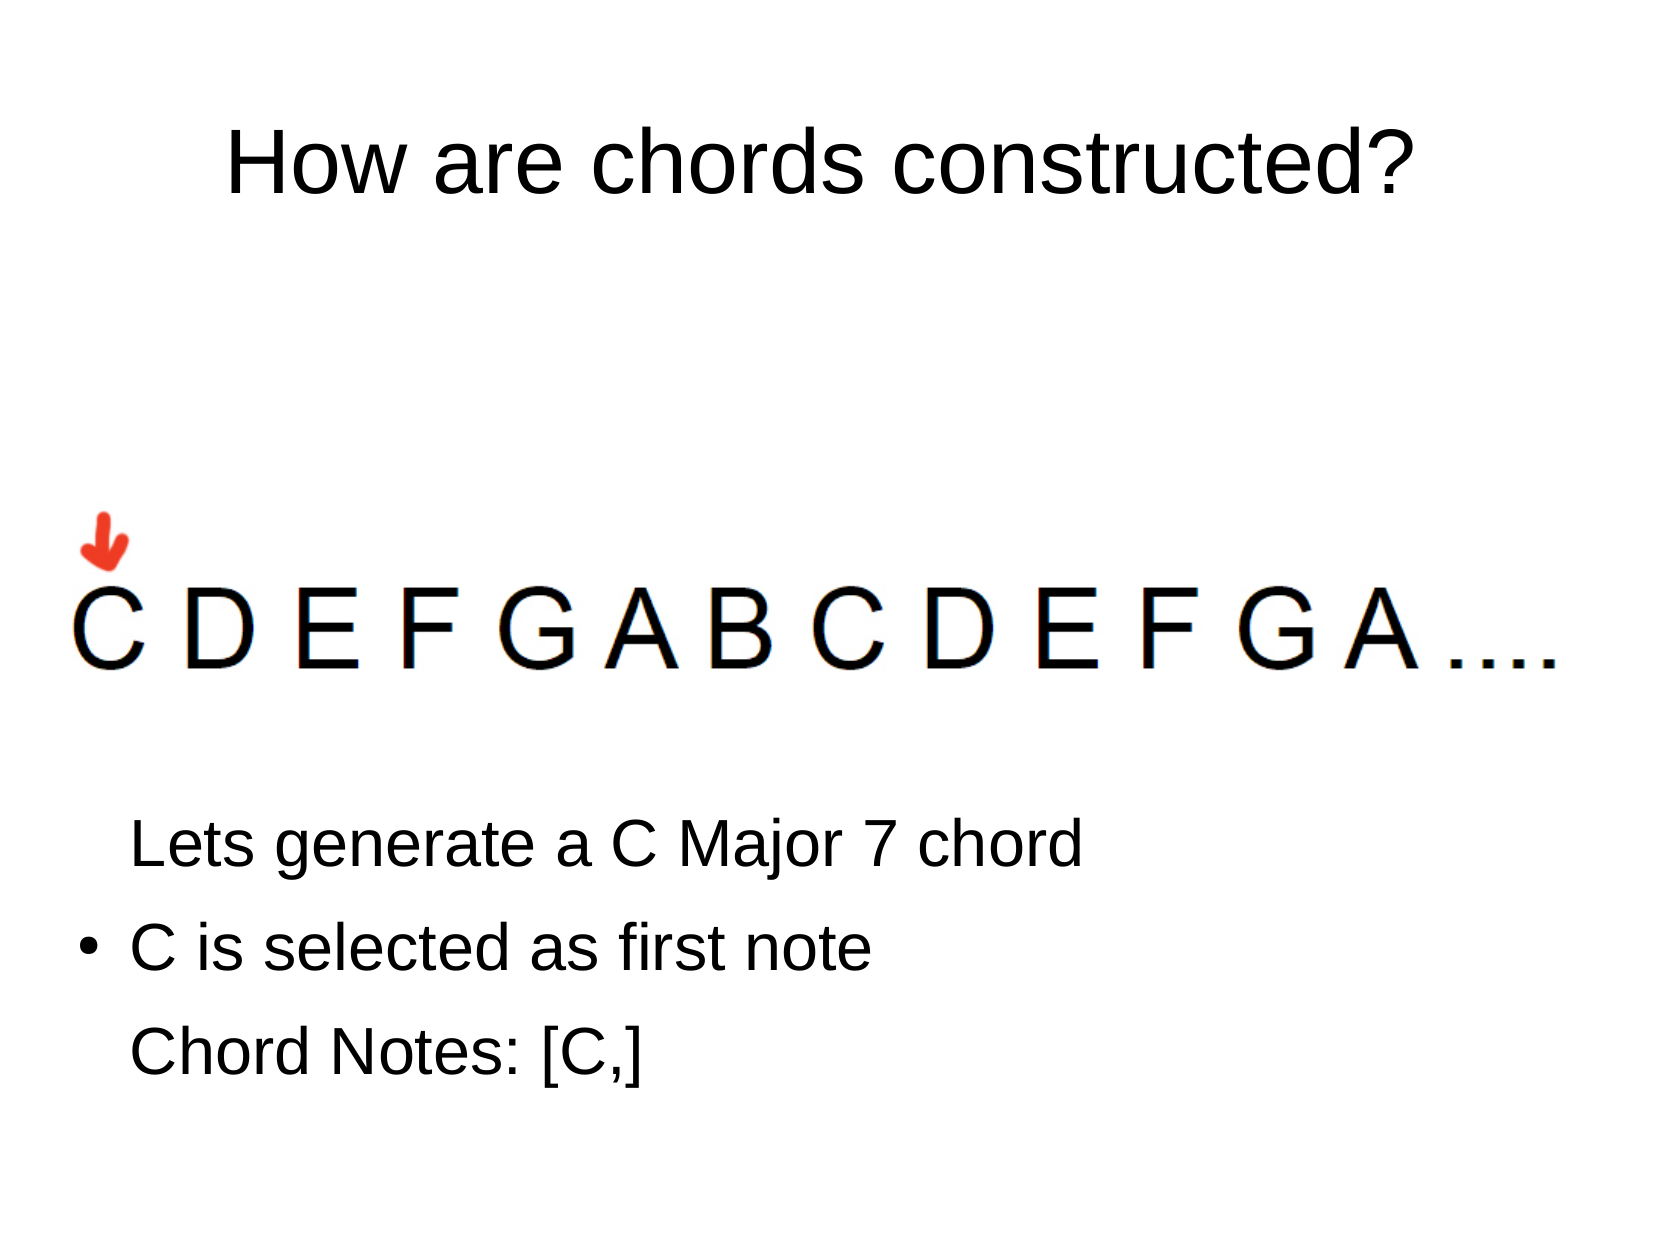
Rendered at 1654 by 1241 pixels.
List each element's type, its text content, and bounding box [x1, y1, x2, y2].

list Lets generate a C Major 7 chord C is selected as first note Chord Notes: [C,] [59, 805, 1548, 1241]
title How are chords constructed? [76, 58, 1565, 266]
picture [0, 501, 1654, 783]
